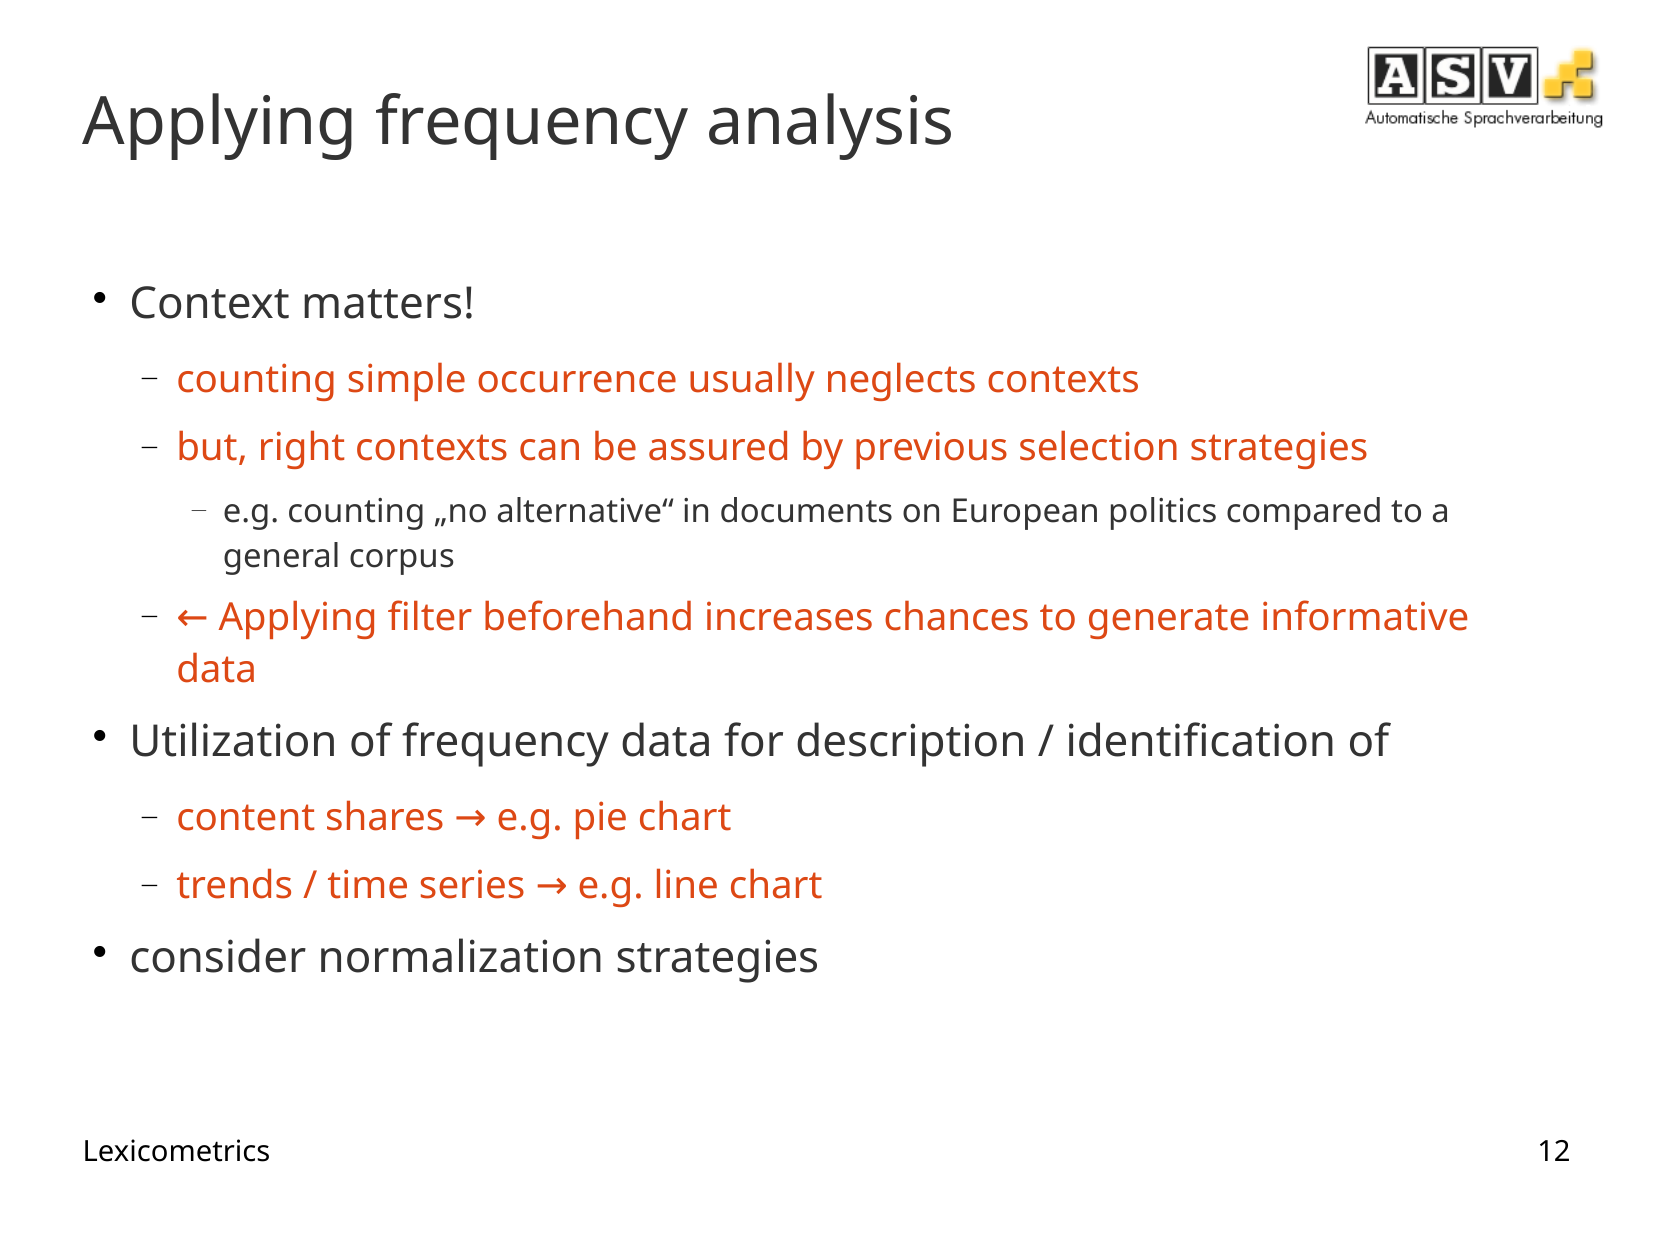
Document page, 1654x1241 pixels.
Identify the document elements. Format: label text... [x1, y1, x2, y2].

picture [1364, 43, 1605, 129]
list Context matters! counting simple occurrence usually neglects contexts but, right contexts can be assured by previous selection strategies e.g. counting „no alternative“ in documents on European politics compared to a general corpus ← Applying filter beforehand increases chances to generate informative data Utilization of frequency data for description / identification of content shares → e.g. pie chart trends / time series → e.g. line chart consider normalization strategies [82, 271, 1538, 991]
title Applying frequency analysis [82, 49, 1347, 189]
